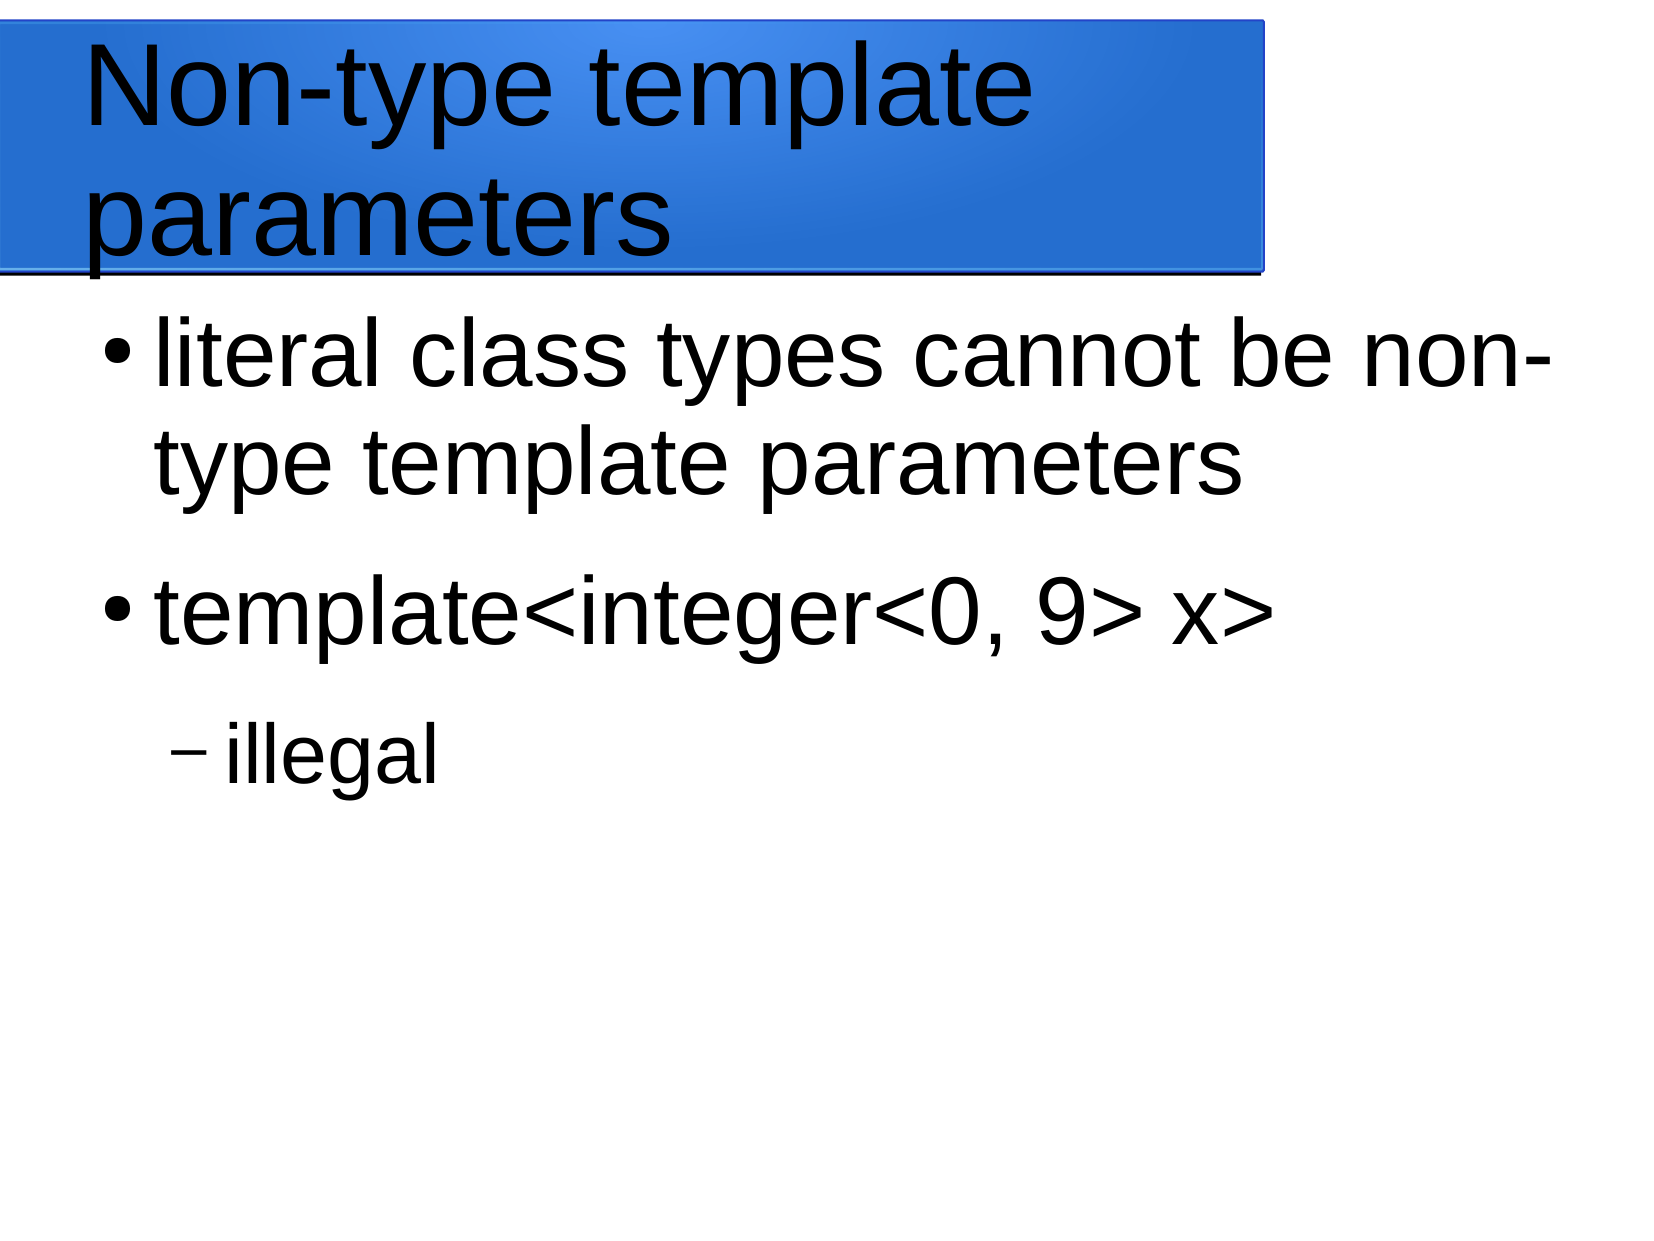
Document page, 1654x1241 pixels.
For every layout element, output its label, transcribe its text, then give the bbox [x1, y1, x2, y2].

list literal class types cannot be non-type template parameters template<integer<0, 9> x> illegal [82, 299, 1571, 1019]
title Non-type template parameters [82, 19, 1235, 281]
